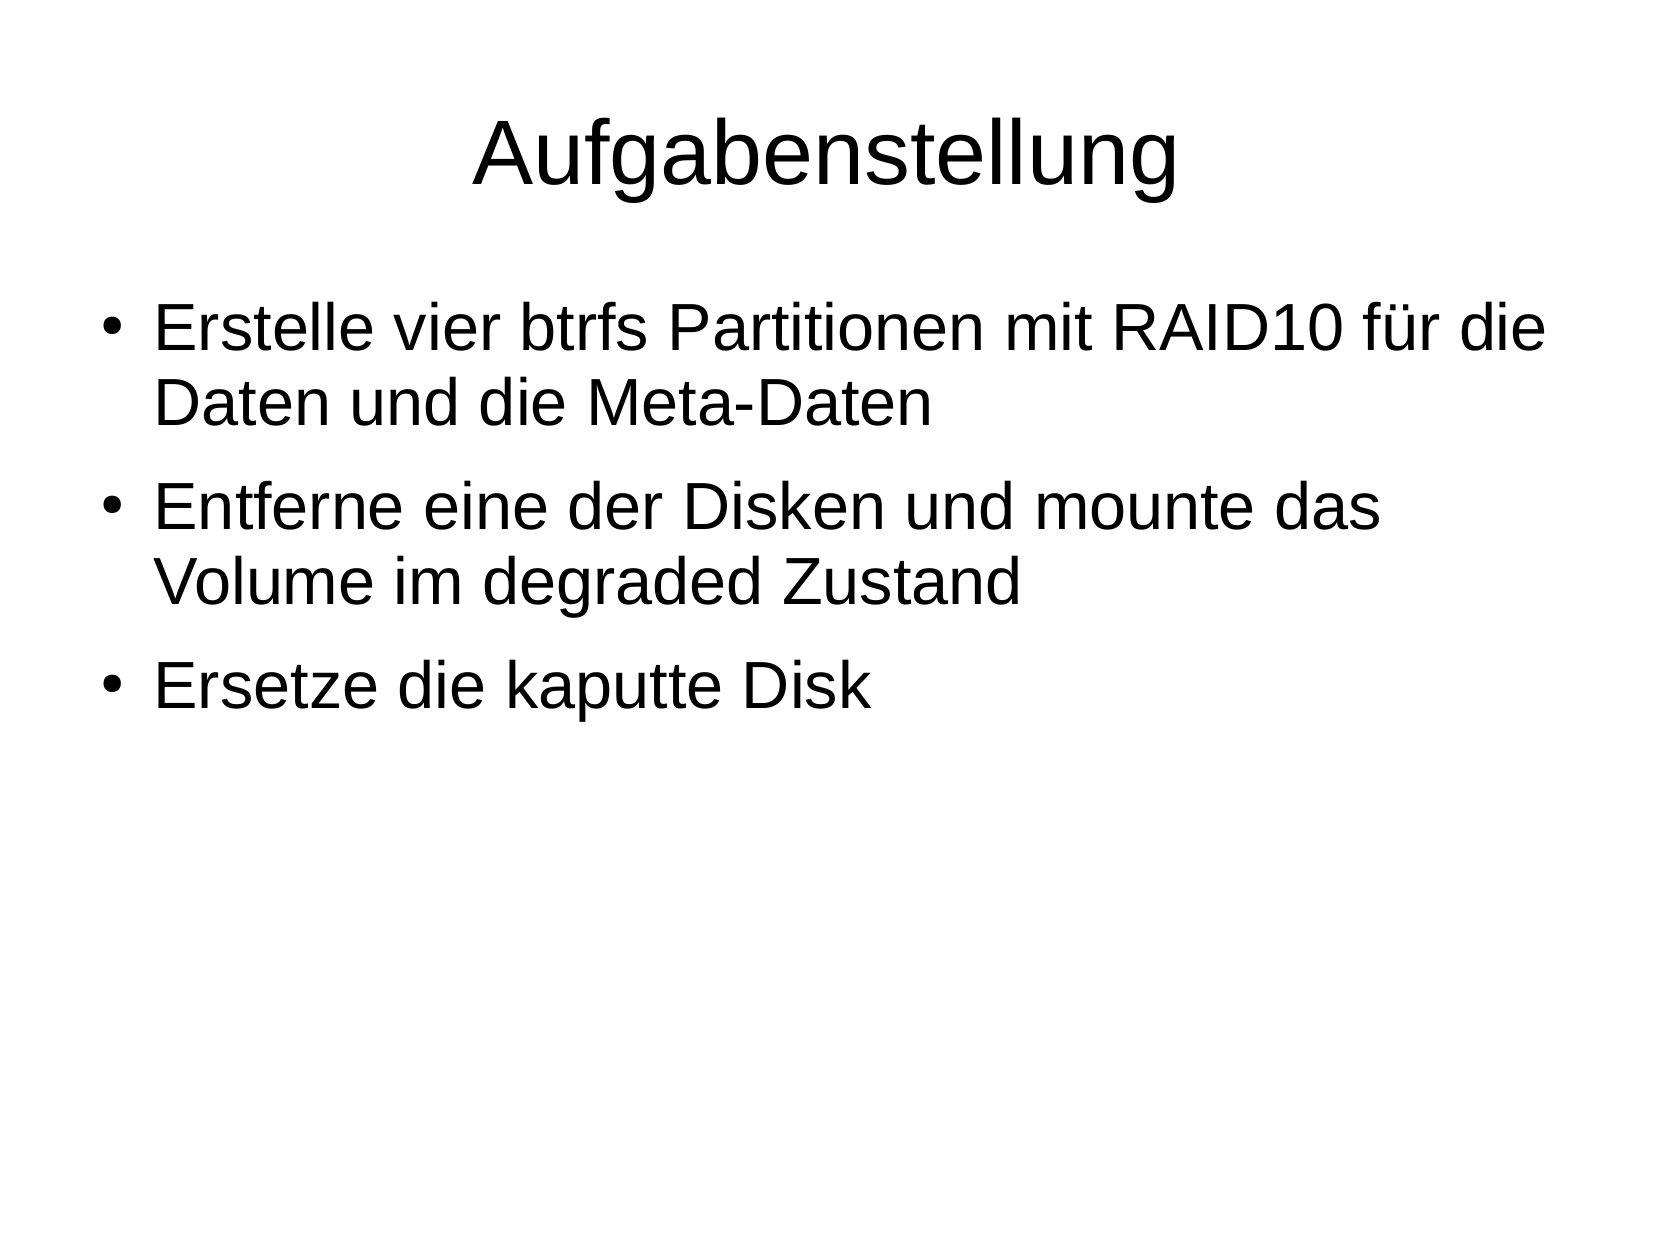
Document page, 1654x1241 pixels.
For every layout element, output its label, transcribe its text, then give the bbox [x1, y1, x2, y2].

list Erstelle vier btrfs Partitionen mit RAID10 für die Daten und die Meta-Daten Entferne eine der Disken und mounte das Volume im degraded Zustand Ersetze die kaputte Disk [82, 290, 1571, 1010]
title Aufgabenstellung [82, 49, 1571, 257]
